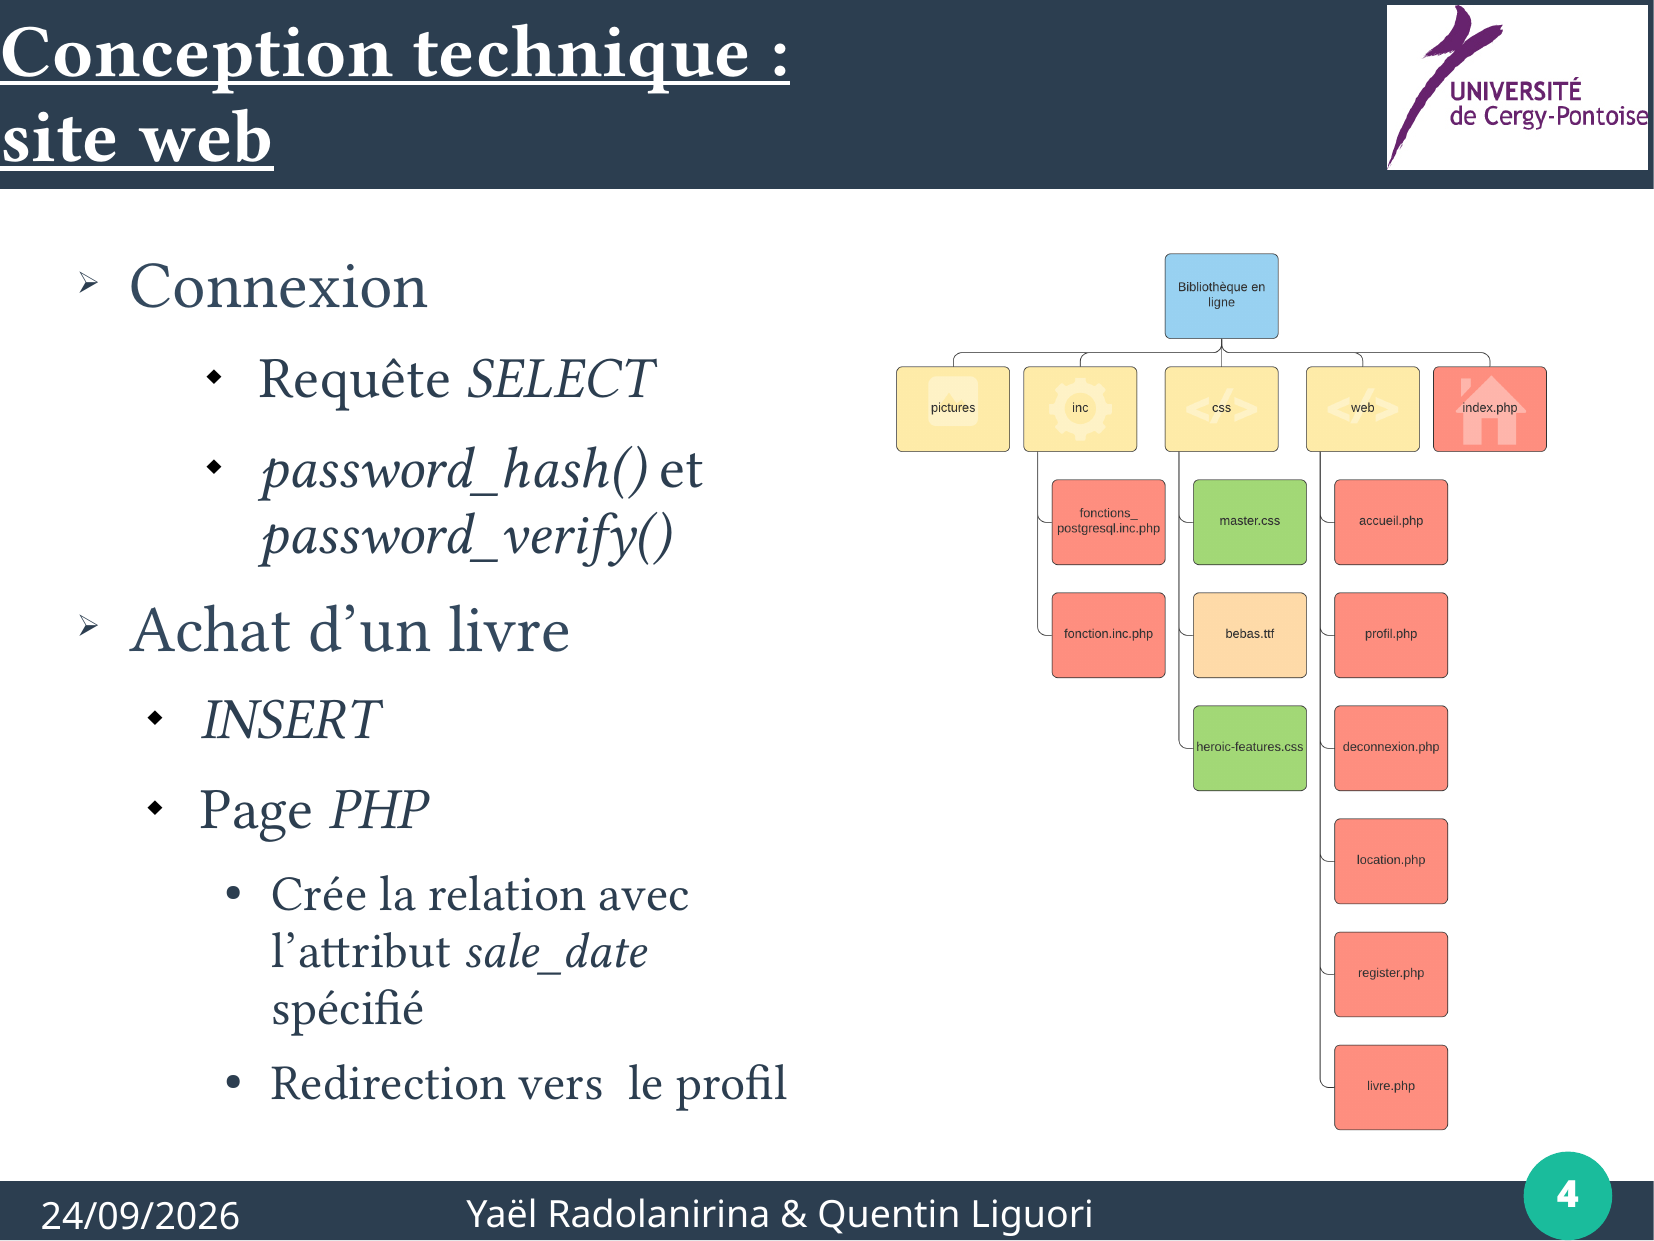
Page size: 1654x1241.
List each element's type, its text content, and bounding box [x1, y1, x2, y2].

list Connexion Requête SELECT password_hash() et password_verify() Achat d’un livre INSERT Page PHP Crée la relation avec l’attribut sale_date spécifié Redirection vers le profil [59, 248, 809, 1134]
title Conception technique : site web [0, 0, 1382, 189]
picture [1387, 5, 1648, 170]
picture [886, 247, 1555, 1134]
